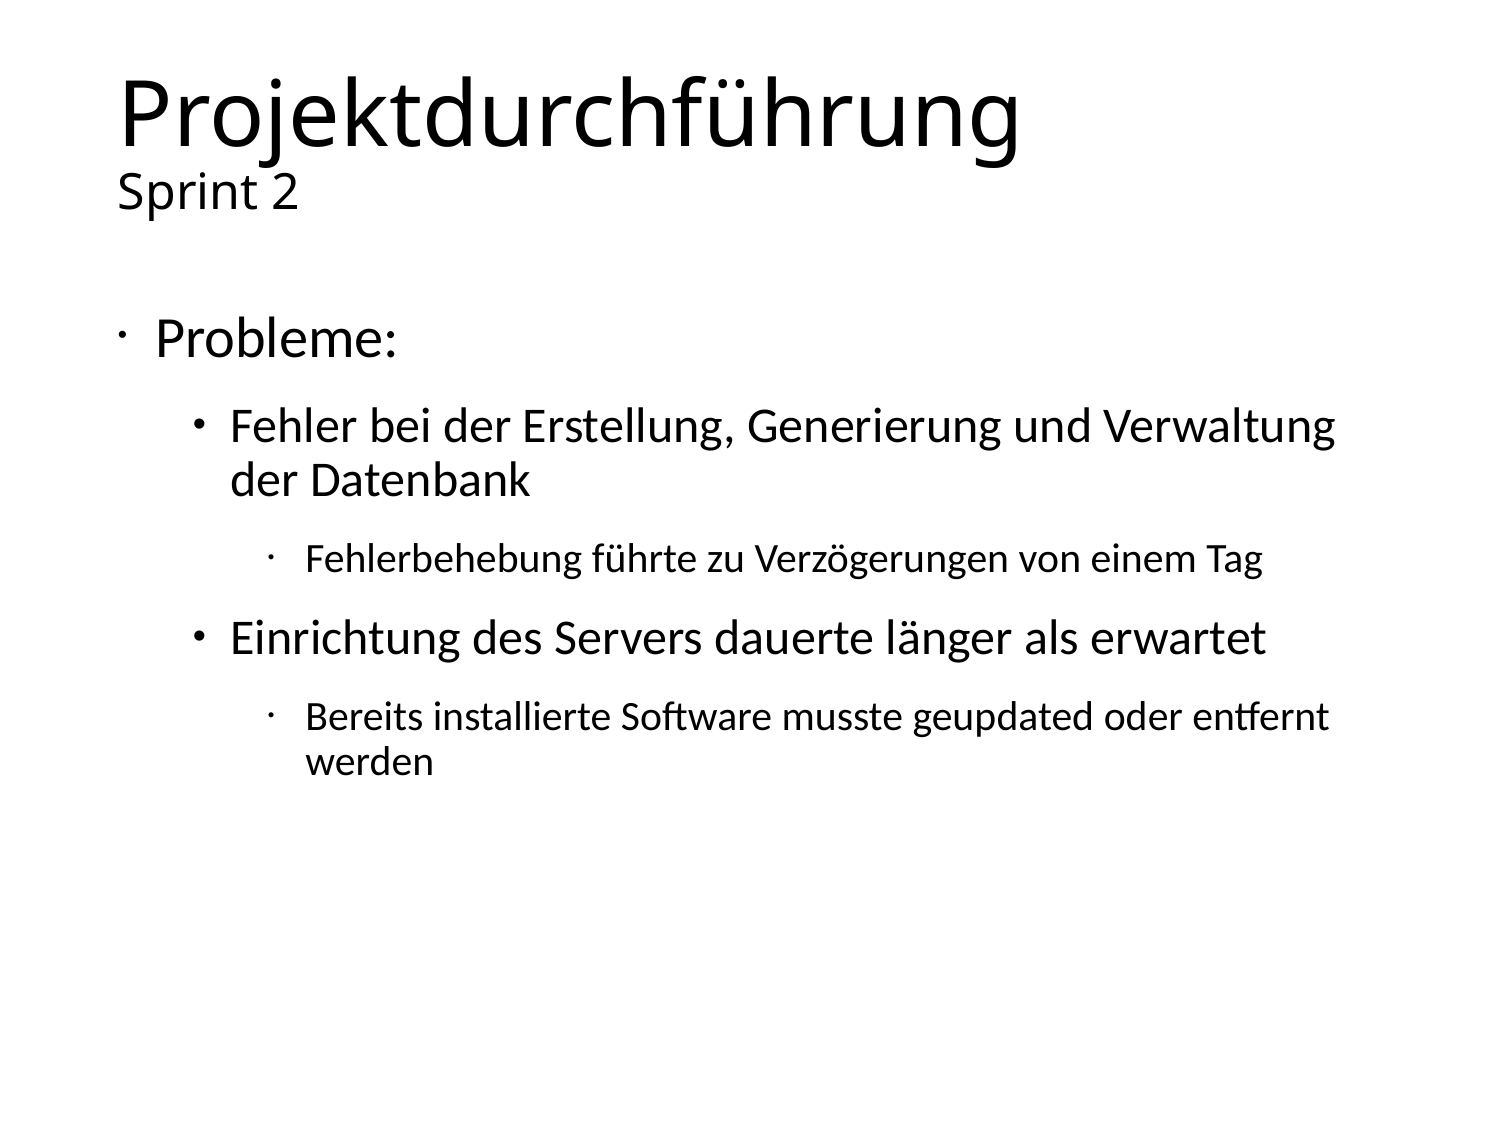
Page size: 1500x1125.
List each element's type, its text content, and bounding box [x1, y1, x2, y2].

list Probleme: Fehler bei der Erstellung, Generierung und Verwaltung der Datenbank Fehlerbehebung führte zu Verzögerungen von einem Tag Einrichtung des Servers dauerte länger als erwartet Bereits installierte Software musste geupdated oder entfernt werden [103, 299, 1397, 1014]
title Projektdurchführung Sprint 2 [103, 59, 1397, 278]
